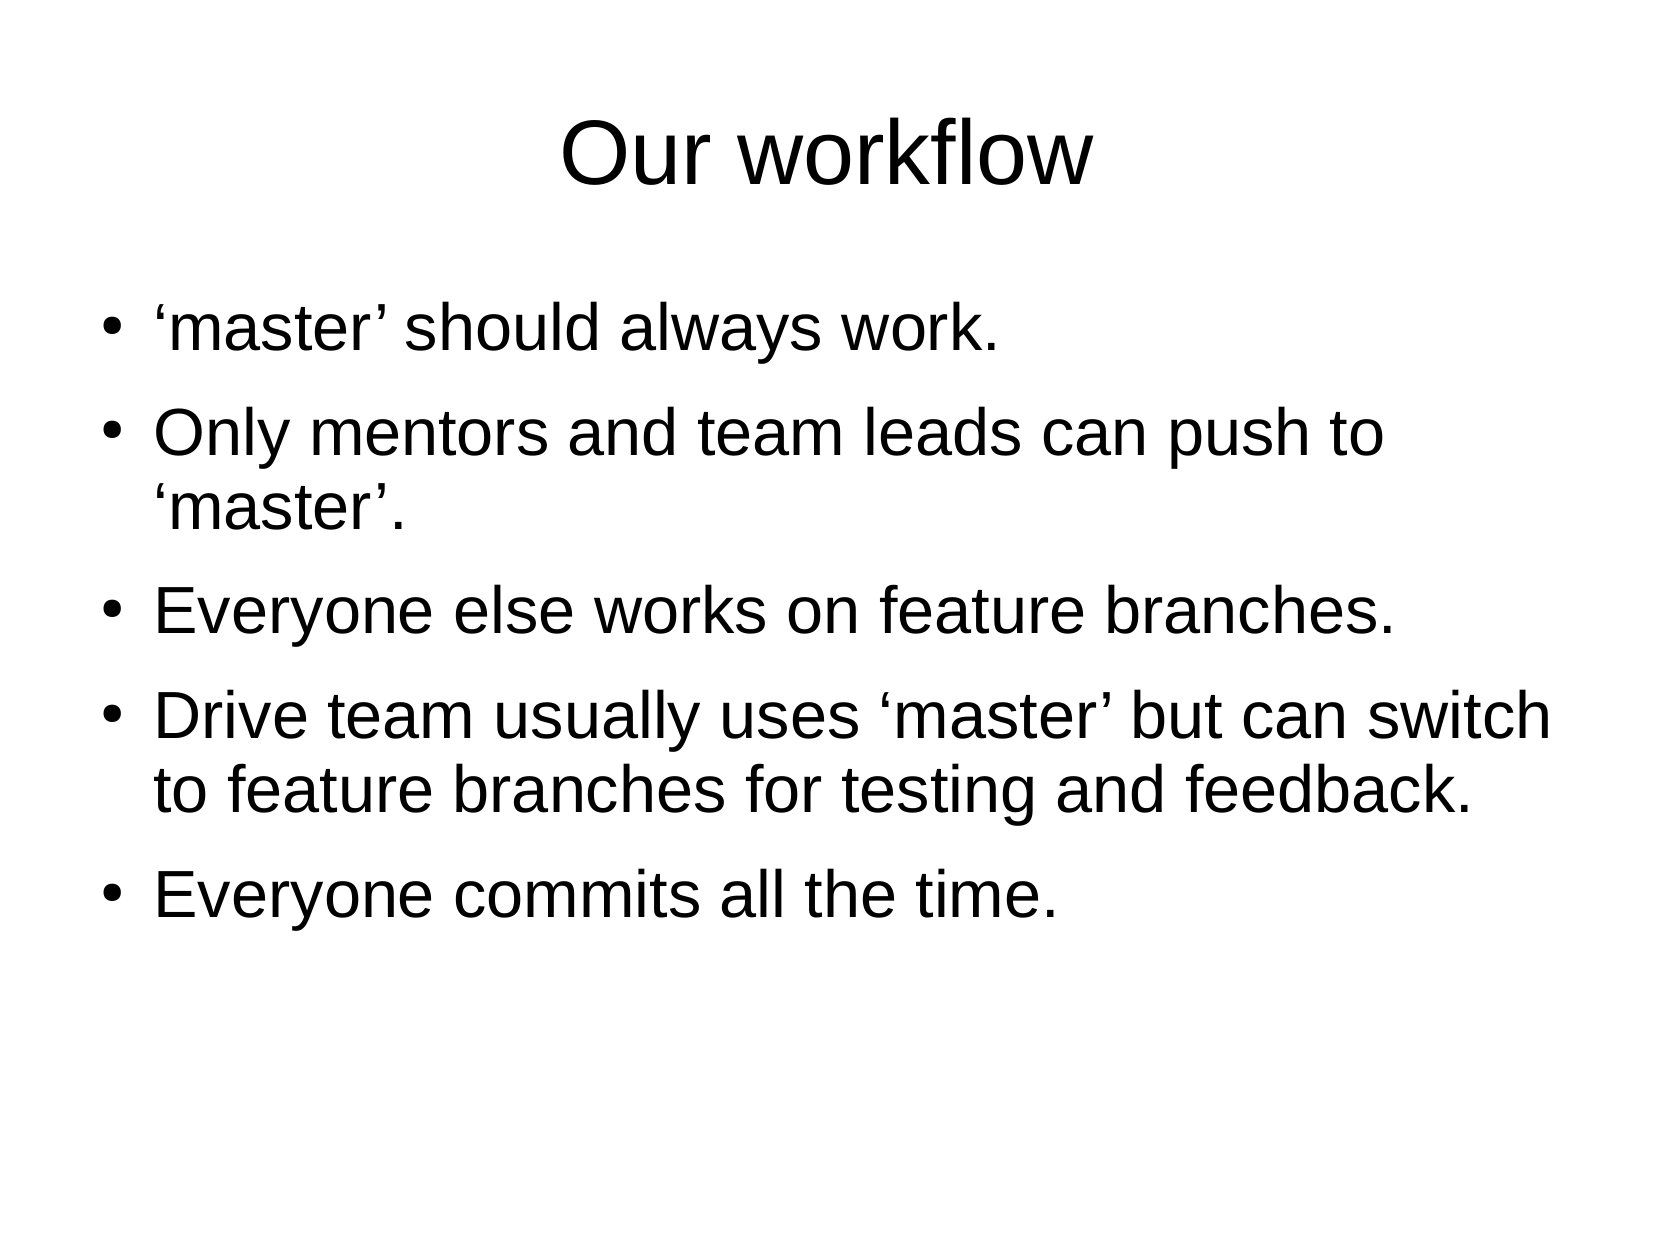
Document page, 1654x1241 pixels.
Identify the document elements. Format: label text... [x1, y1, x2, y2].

list ‘master’ should always work. Only mentors and team leads can push to ‘master’. Everyone else works on feature branches. Drive team usually uses ‘master’ but can switch to feature branches for testing and feedback. Everyone commits all the time. [82, 290, 1571, 1010]
title Our workflow [82, 49, 1571, 257]
